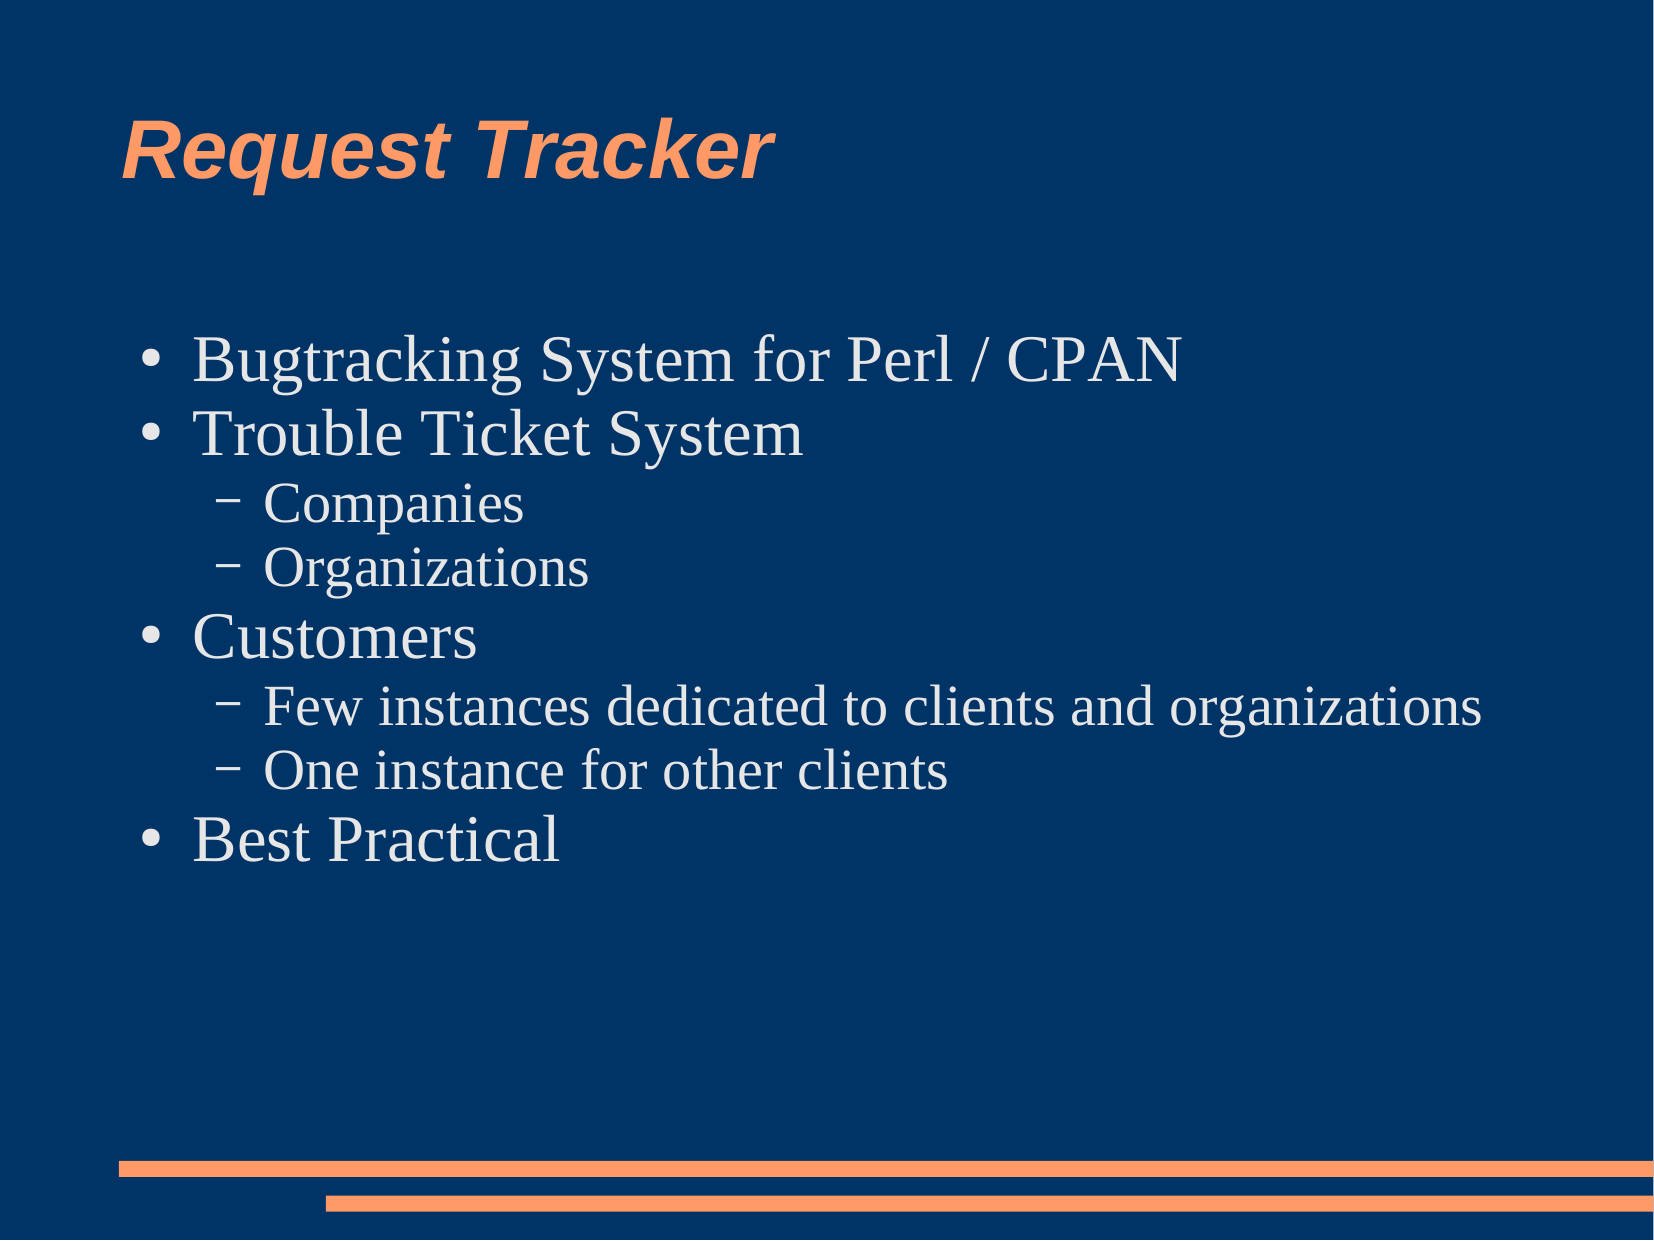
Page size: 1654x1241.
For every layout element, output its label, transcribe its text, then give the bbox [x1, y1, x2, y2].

list Bugtracking System for Perl / CPAN Trouble Ticket System Companies Organizations Customers Few instances dedicated to clients and organizations One instance for other clients Best Practical [121, 322, 1561, 1118]
title Request Tracker [121, 46, 1534, 254]
